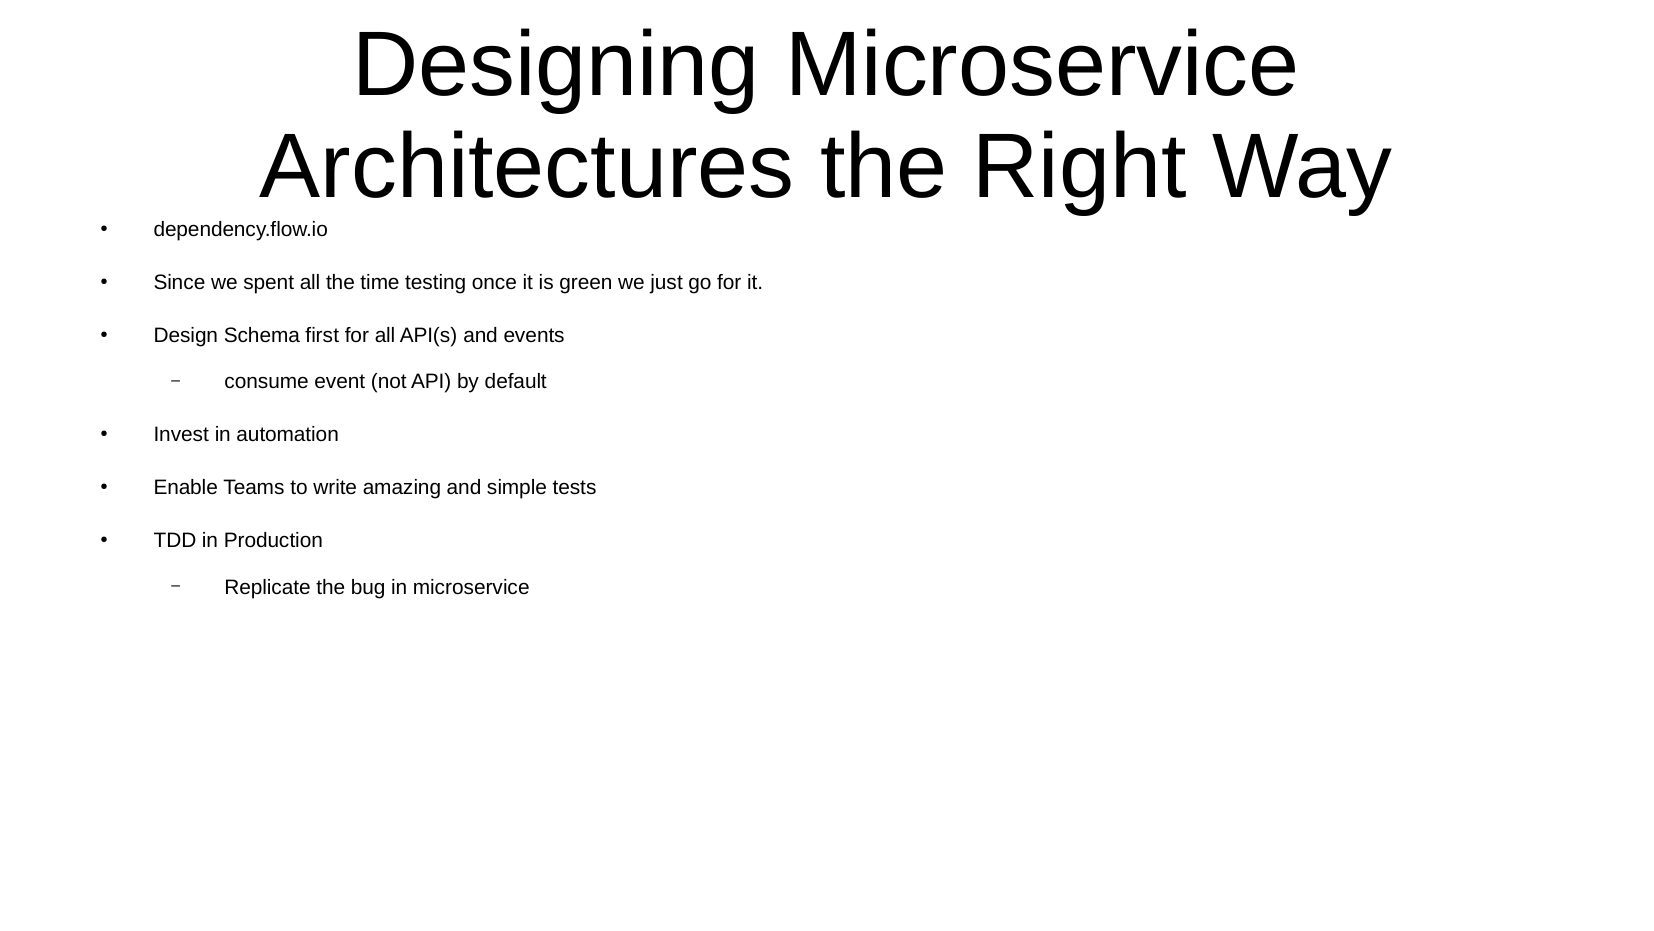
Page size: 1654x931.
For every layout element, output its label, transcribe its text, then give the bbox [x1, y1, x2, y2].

list dependency.flow.io Since we spent all the time testing once it is green we just go for it. Design Schema first for all API(s) and events consume event (not API) by default Invest in automation Enable Teams to write amazing and simple tests TDD in Production Replicate the bug in microservice [82, 217, 1621, 901]
title Designing Microservice Architectures the Right Way [82, 12, 1571, 217]
